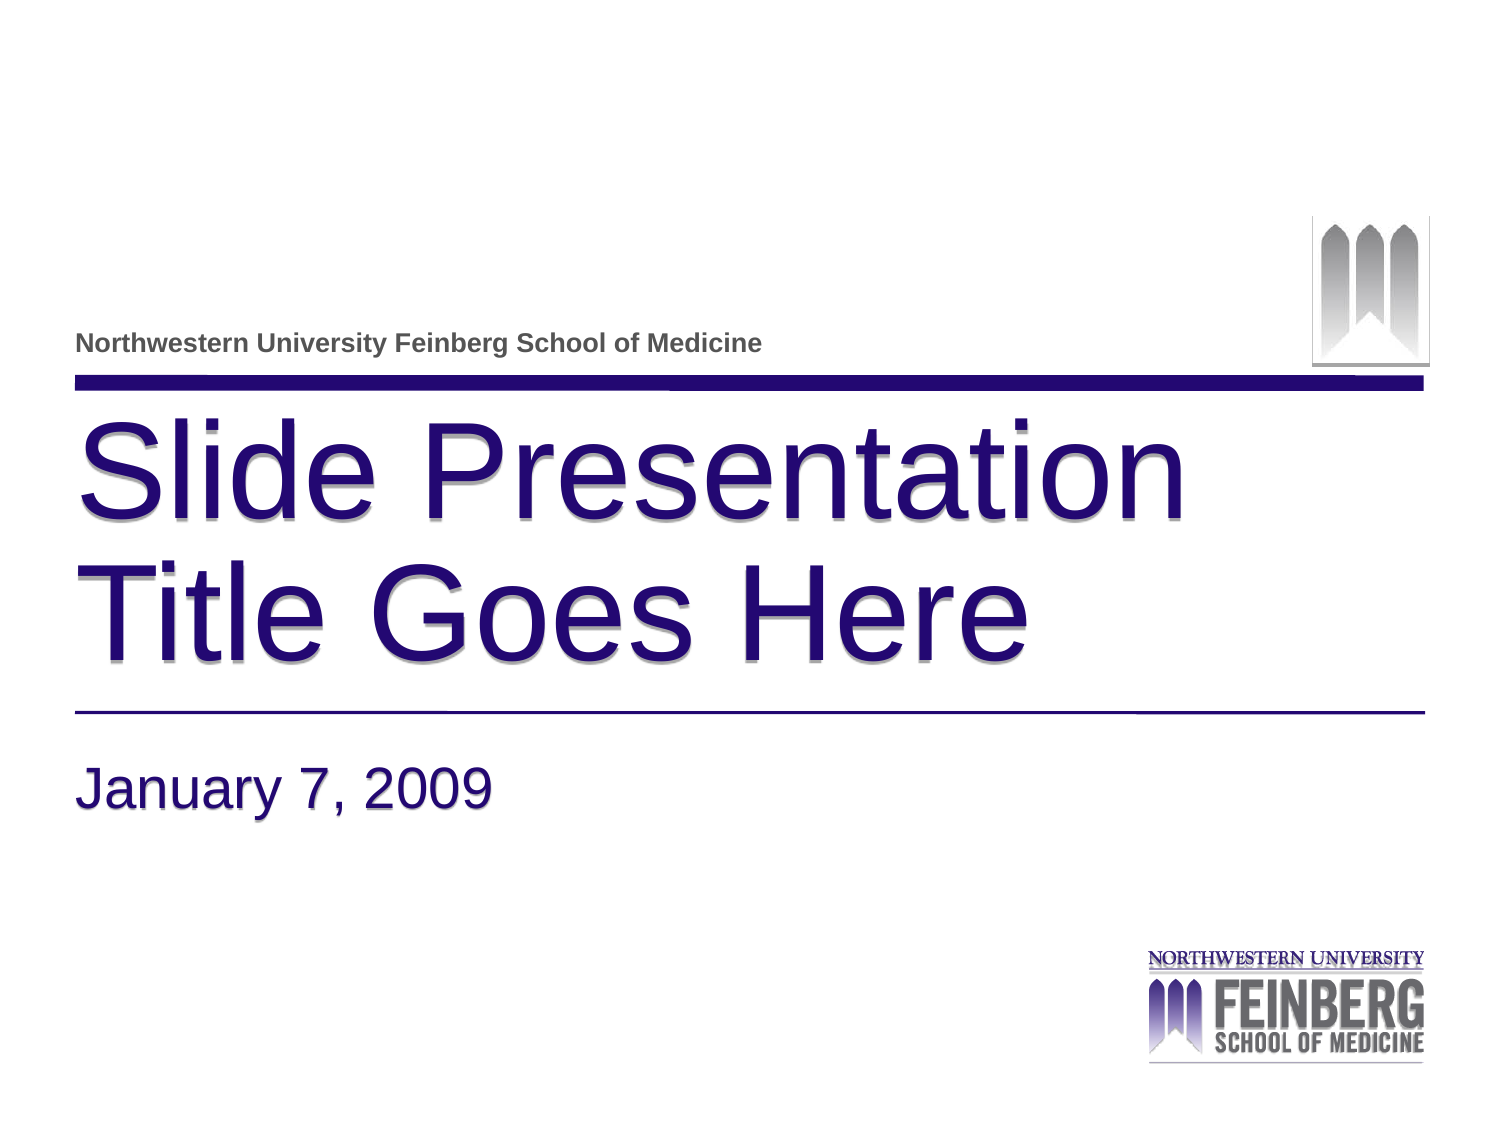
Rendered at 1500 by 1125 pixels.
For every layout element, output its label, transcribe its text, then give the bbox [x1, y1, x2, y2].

subtitle January 7, 2009 [75, 750, 1126, 1038]
title Slide Presentation Title Goes Here [75, 404, 1426, 691]
